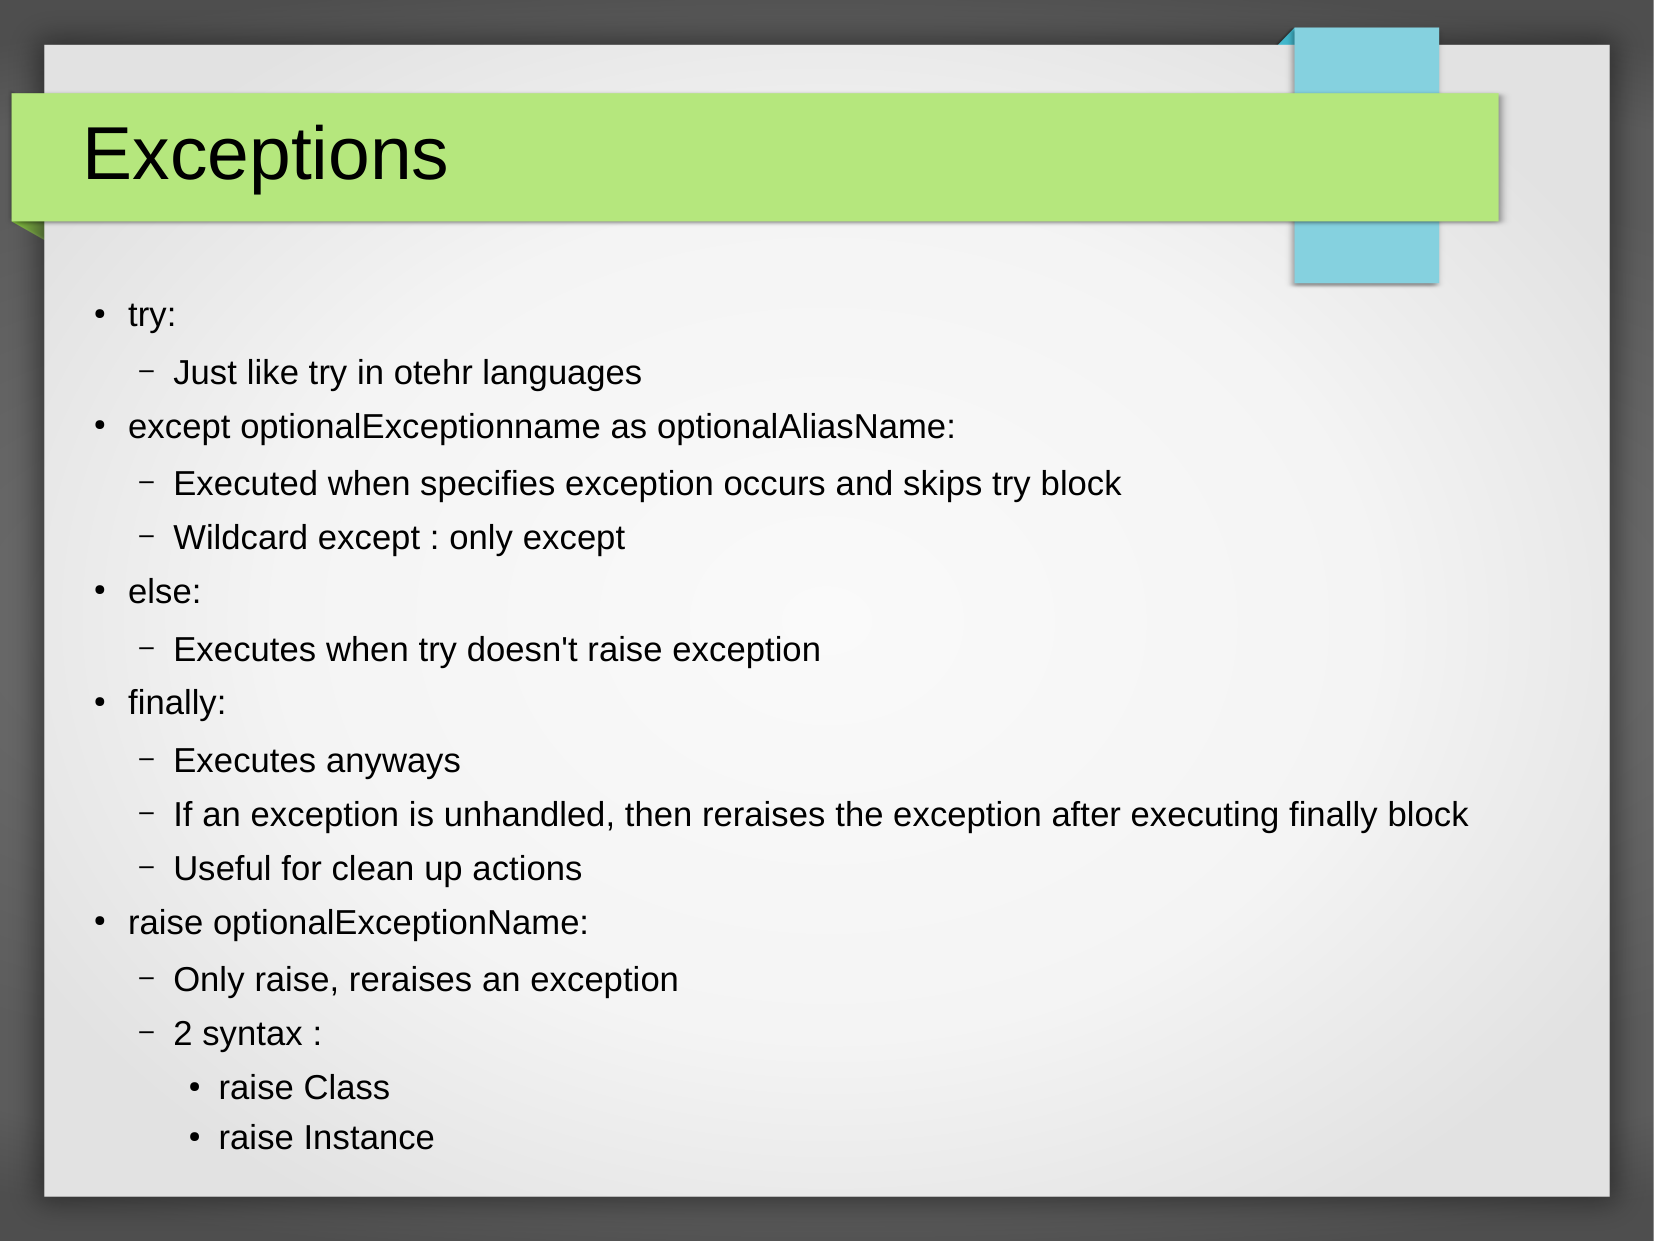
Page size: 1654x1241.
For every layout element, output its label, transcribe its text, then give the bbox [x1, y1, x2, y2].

title Exceptions [82, 94, 1264, 213]
picture [0, 0, 1654, 1241]
list try: Just like try in otehr languages except optionalExceptionname as optionalAliasName: Executed when specifies exception occurs and skips try block Wildcard except : only except else: Executes when try doesn't raise exception finally: Executes anyways If an exception is unhandled, then reraises the exception after executing finally block Useful for clean up actions raise optionalExceptionName: Only raise, reraises an exception 2 syntax : raise Class raise Instance [82, 295, 1571, 1158]
